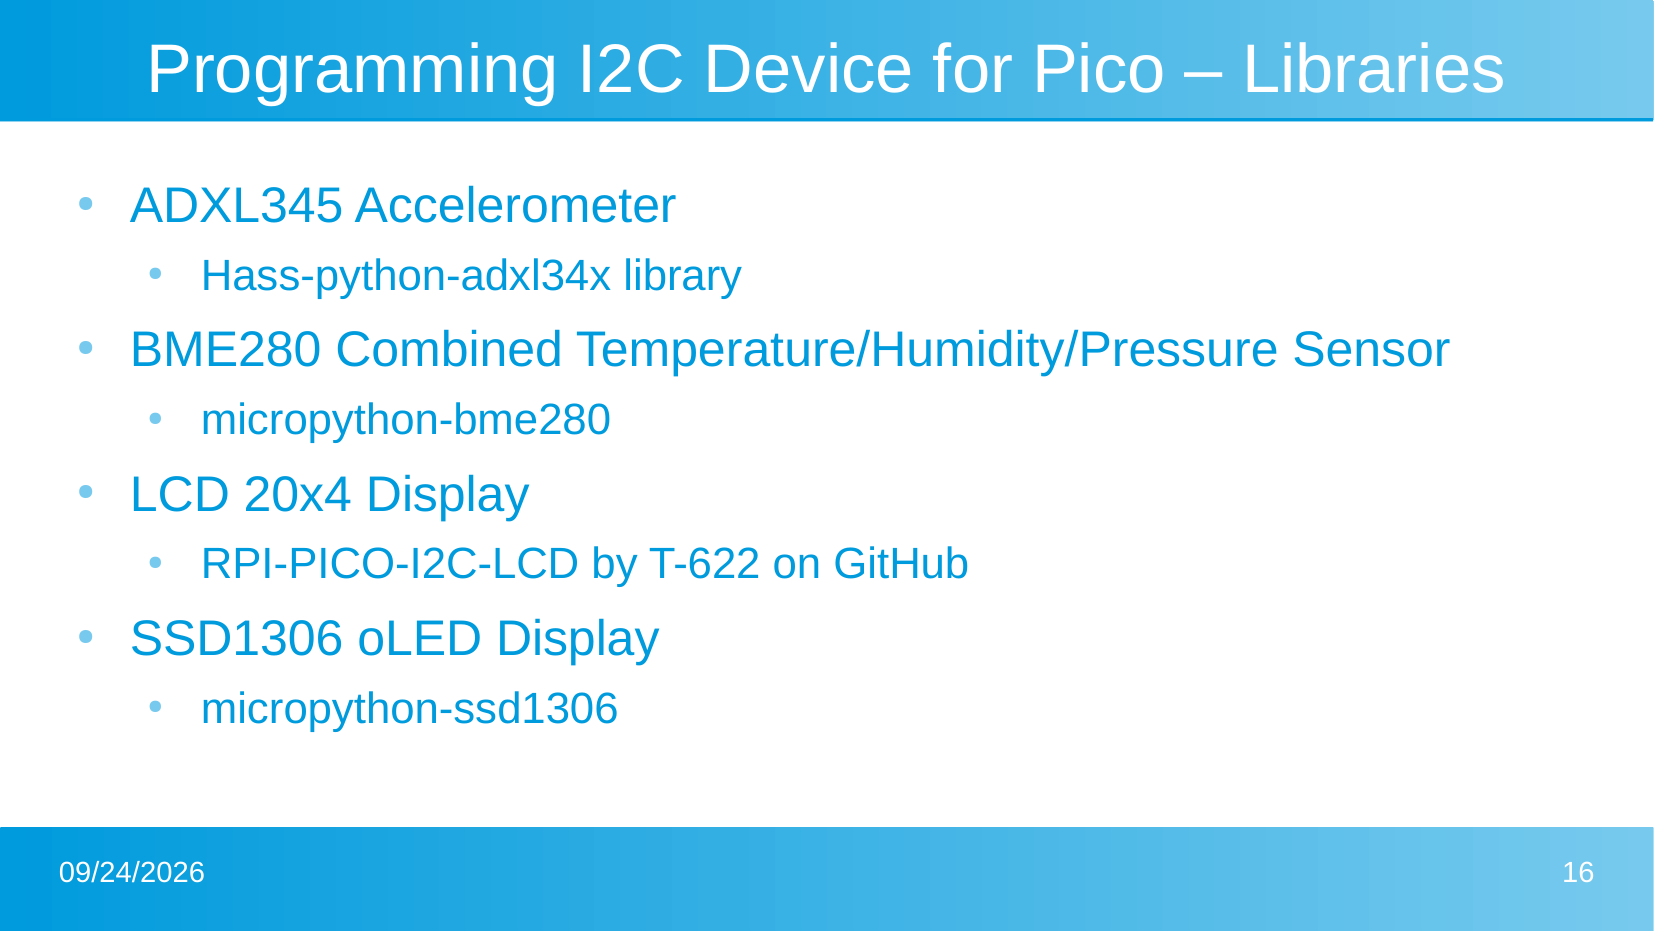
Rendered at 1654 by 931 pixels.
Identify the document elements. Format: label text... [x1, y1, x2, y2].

list ADXL345 Accelerometer Hass-python-adxl34x library BME280 Combined Temperature/Humidity/Pressure Sensor micropython-bme280 LCD 20x4 Display RPI-PICO-I2C-LCD by T-622 on GitHub SSD1306 oLED Display micropython-ssd1306 [59, 177, 1595, 768]
title Programming I2C Device for Pico – Libraries [59, 29, 1595, 108]
